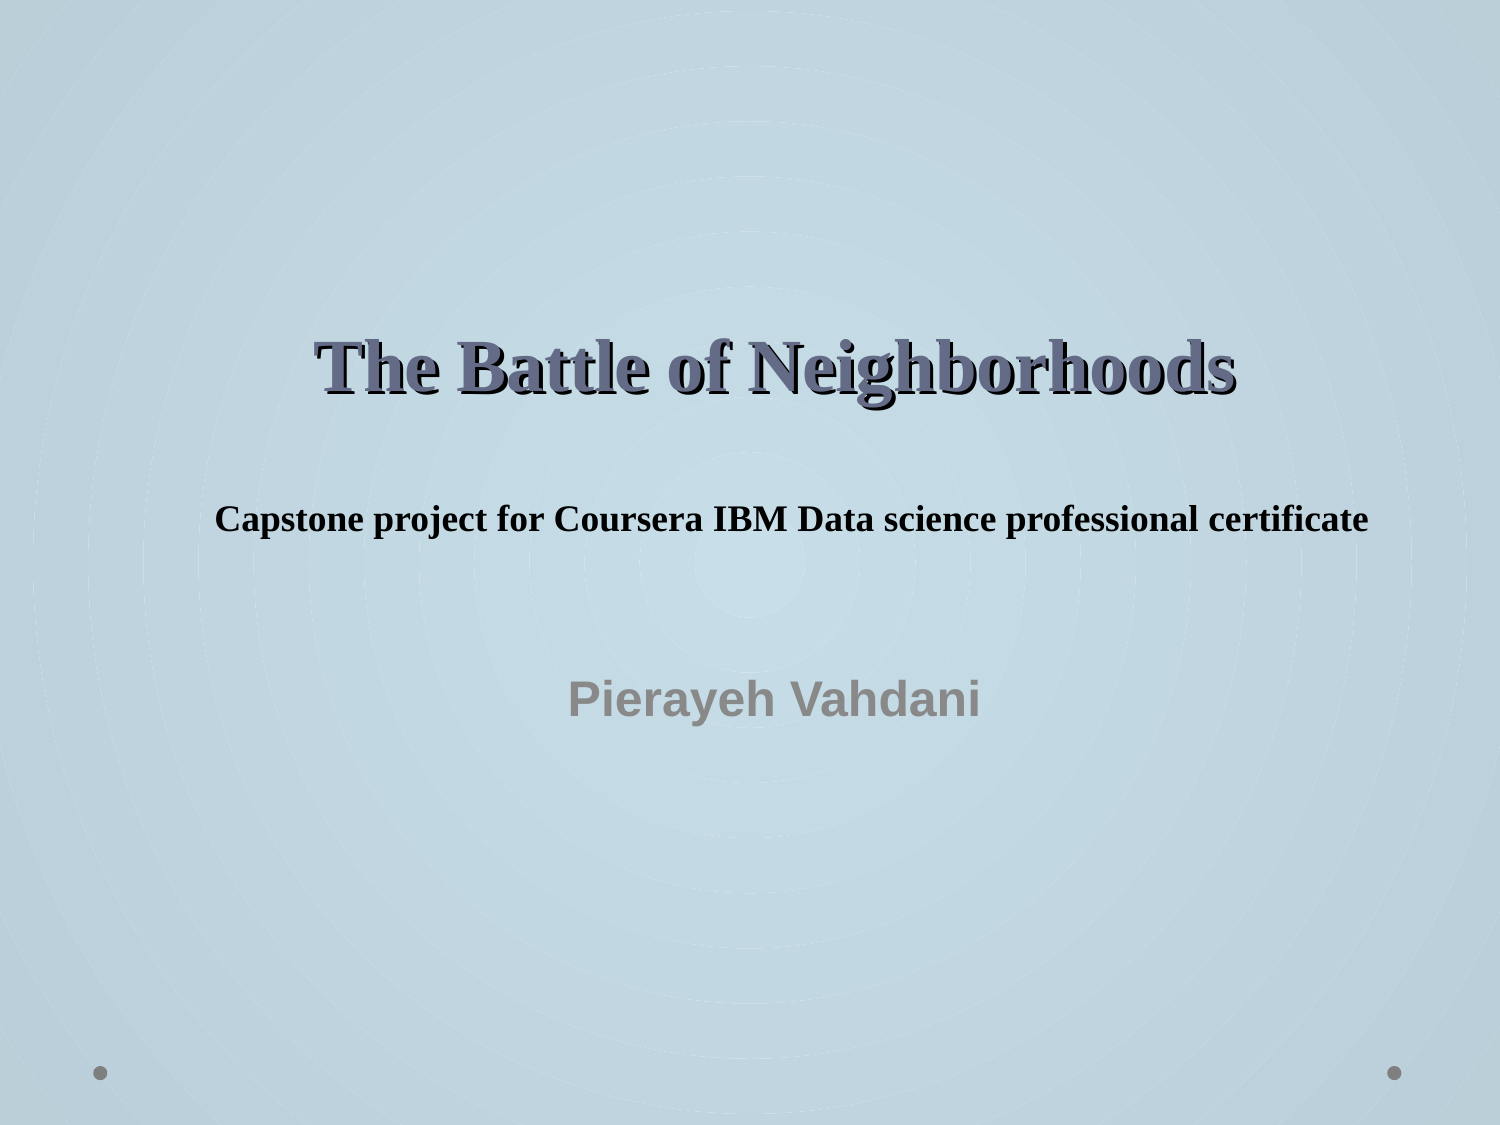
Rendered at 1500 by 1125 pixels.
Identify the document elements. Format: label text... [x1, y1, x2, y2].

subtitle Pierayeh Vahdani [249, 659, 1300, 771]
text_box Capstone project for Coursera IBM Data science professional certificate [123, 487, 1461, 592]
title The Battle of Neighborhoods [137, 140, 1413, 487]
